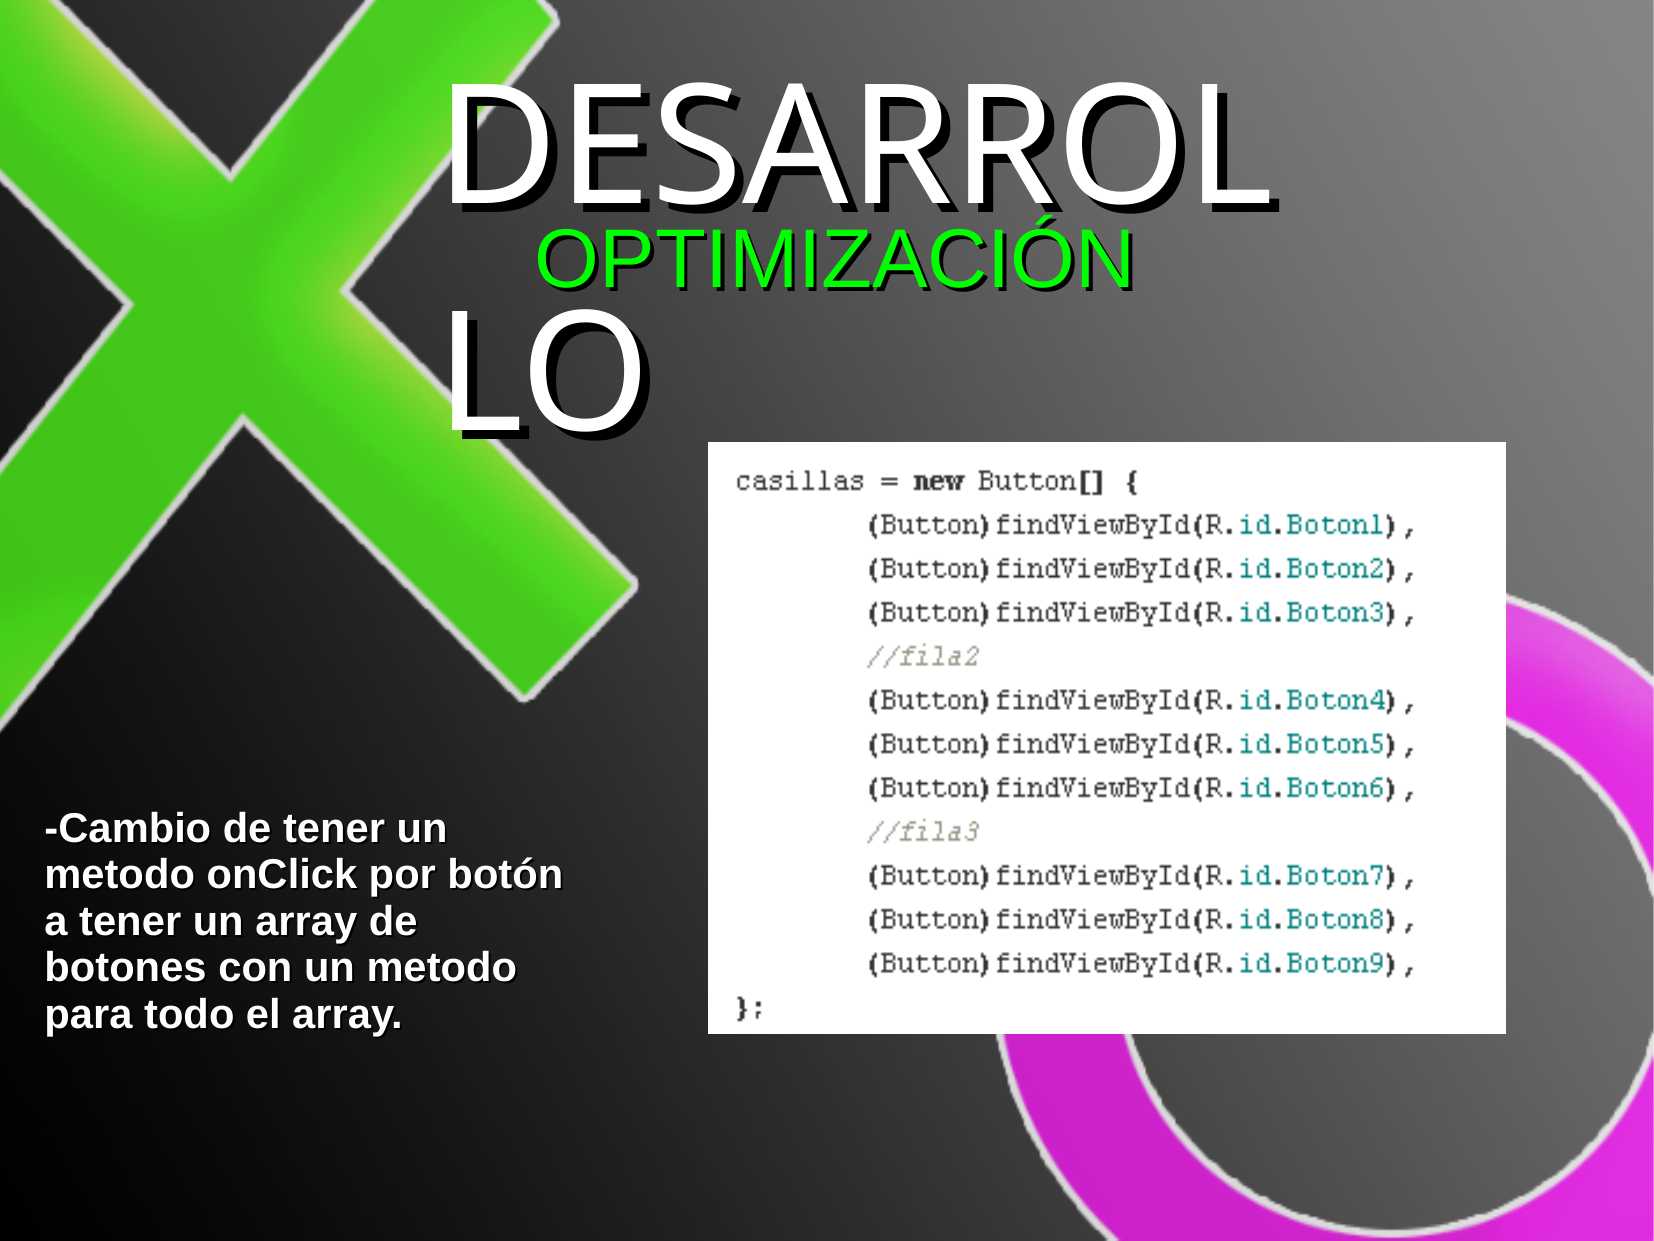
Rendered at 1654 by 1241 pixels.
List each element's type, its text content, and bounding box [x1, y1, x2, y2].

text_box DESARROLLO [422, 17, 1300, 237]
text_box OPTIMIZACIÓN [520, 204, 1200, 313]
text_box -Cambio de tener un metodo onClick por botón a tener un array de botones con un metodo para todo el array. [29, 797, 591, 1050]
picture [0, 0, 1654, 1241]
